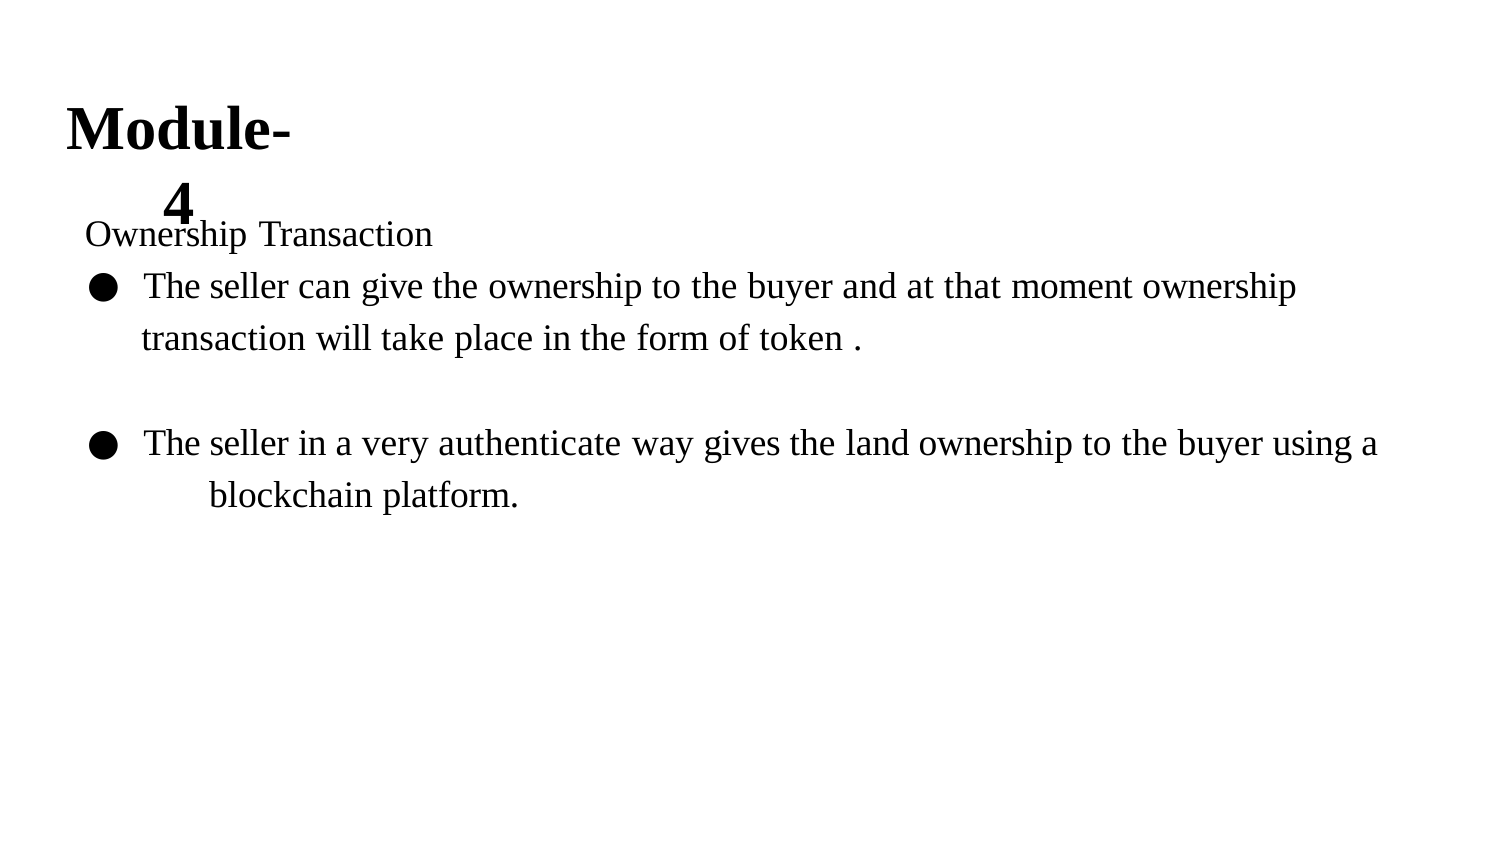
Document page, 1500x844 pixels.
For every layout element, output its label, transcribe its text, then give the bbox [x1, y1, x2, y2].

text_box Ownership Transaction The seller can give the ownership to the buyer and at that moment ownership transaction will take place in the form of token . The seller in a very authenticate way gives the land ownership to the buyer using a blockchain platform. [82, 200, 1383, 515]
title Module-4 [64, 84, 322, 164]
